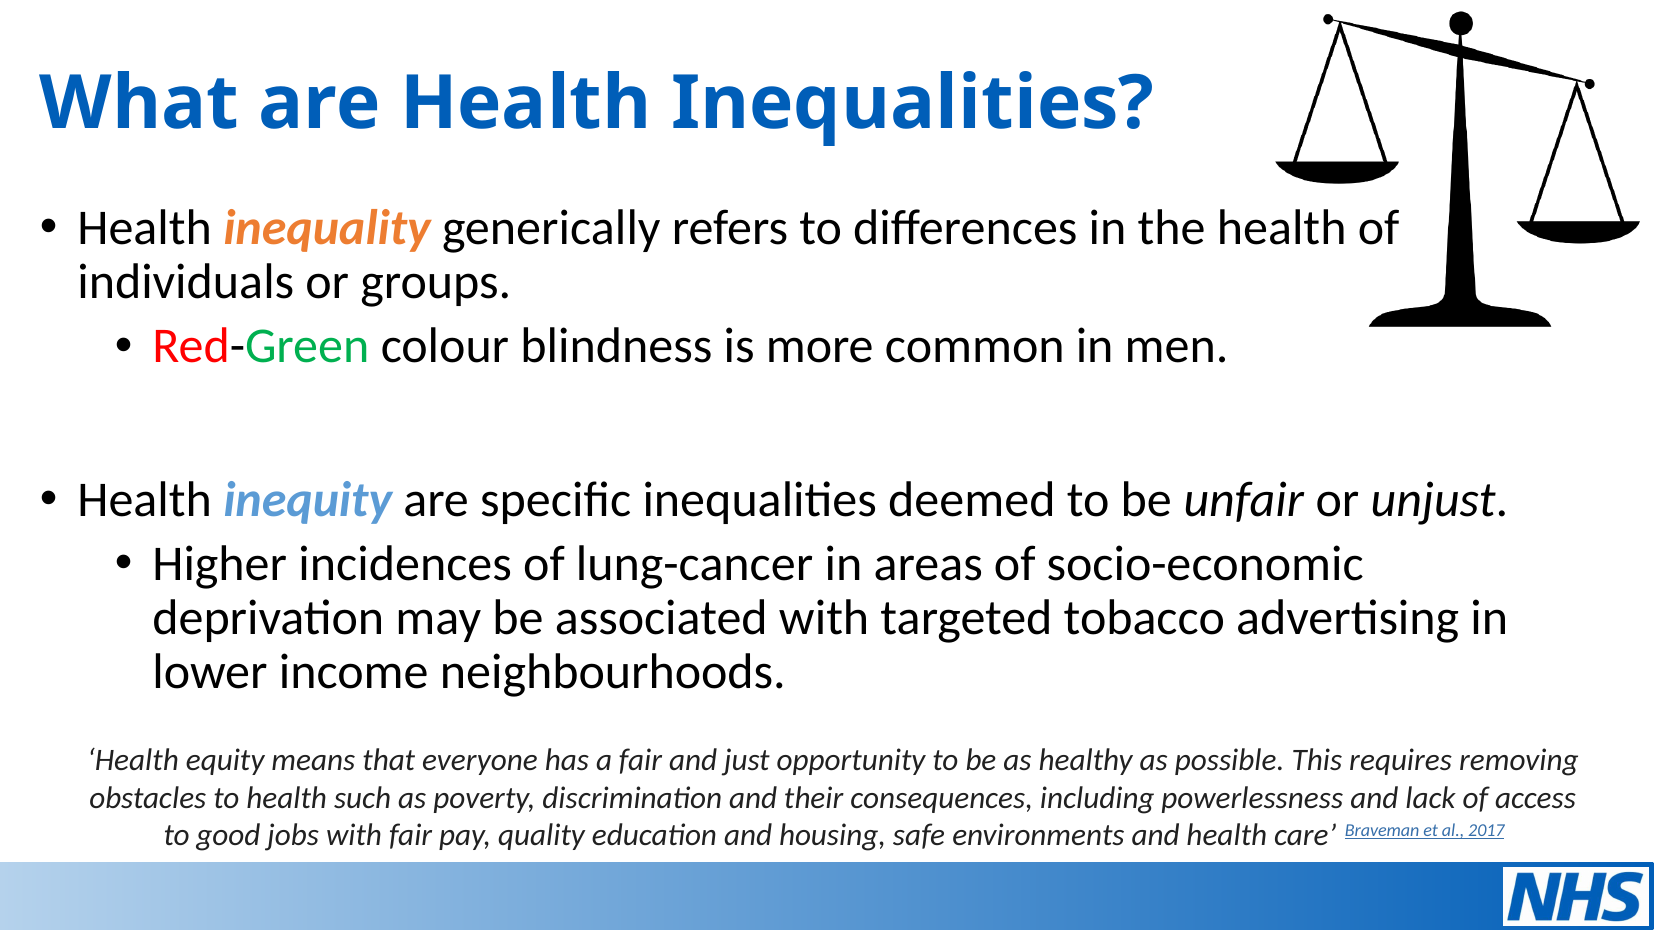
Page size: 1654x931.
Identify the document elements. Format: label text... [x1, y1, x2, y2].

picture [1503, 867, 1649, 926]
list Health inequality generically refers to differences in the health of individuals or groups. Red-Green colour blindness is more common in men. Health inequity are specific inequalities deemed to be unfair or unjust. Higher incidences of lung-cancer in areas of socio-economic deprivation may be associated with targeted tobacco advertising in lower income neighbourhoods. [24, 194, 1543, 708]
text_box [0, 862, 1654, 930]
text_box ‘Health equity means that everyone has a fair and just opportunity to be as healthy as possible. This requires removing obstacles to health such as poverty, discrimination and their consequences, including powerlessness and lack of access to good jobs with fair pay, quality education and housing, safe environments and health care’ Braveman et al., 2017 [58, 732, 1609, 905]
picture [1275, 11, 1640, 328]
title What are Health Inequalities? [24, 14, 1607, 194]
